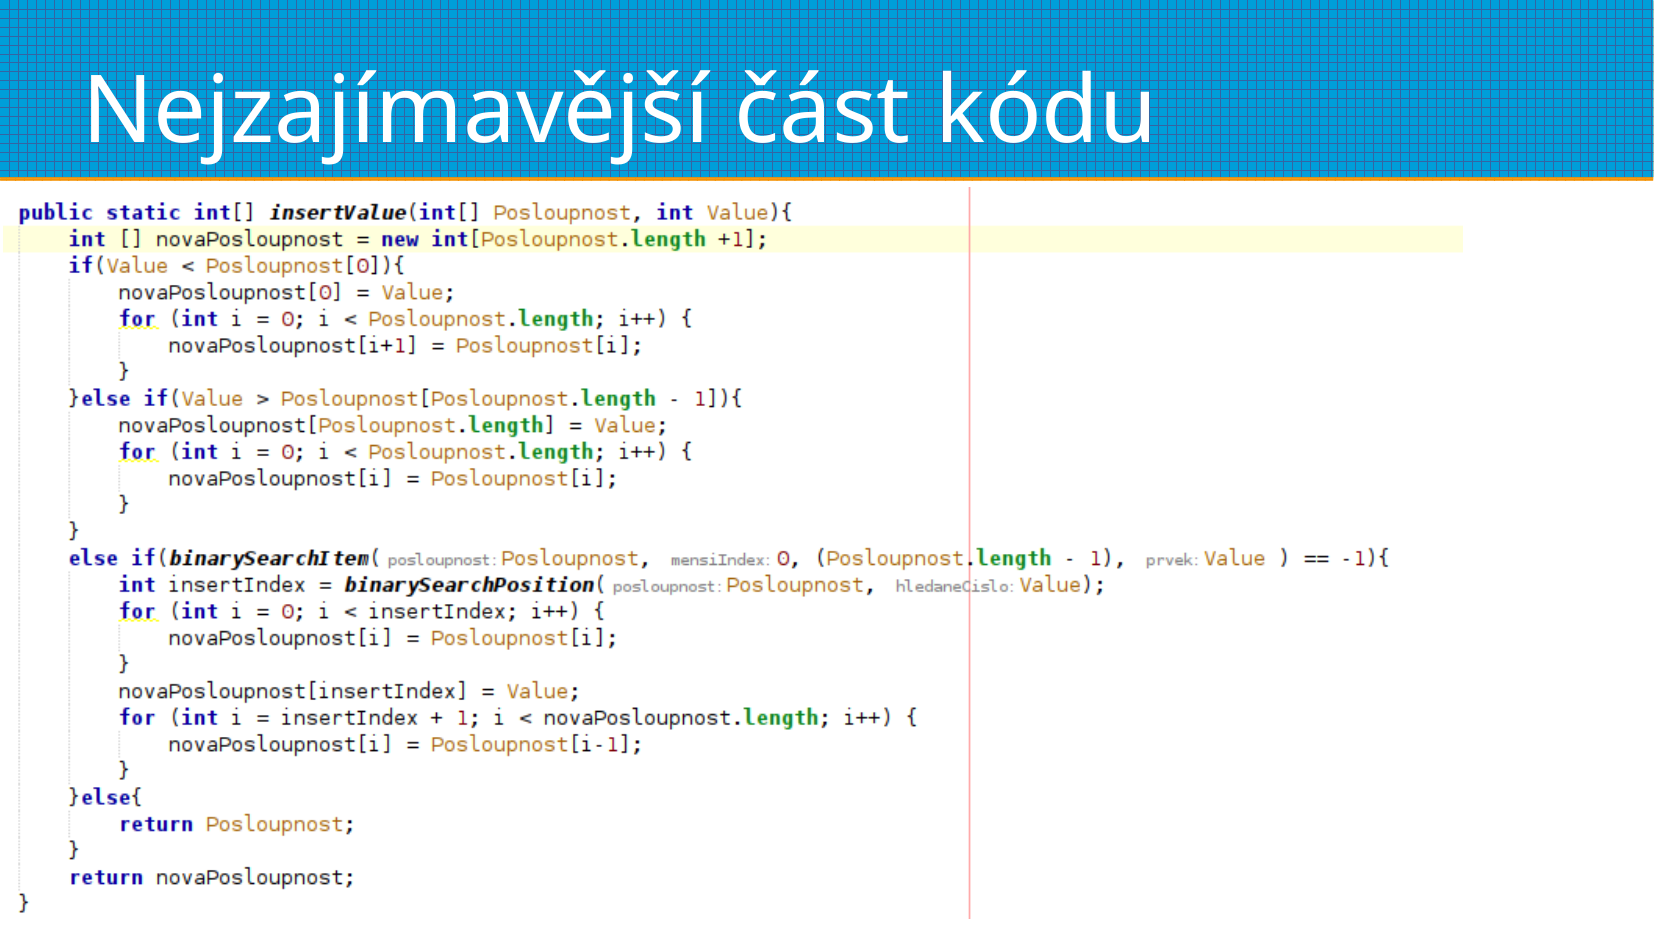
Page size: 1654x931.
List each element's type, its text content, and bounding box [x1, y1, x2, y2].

title Nejzajímavější část kódu [82, 14, 1571, 171]
picture [3, 187, 1463, 919]
